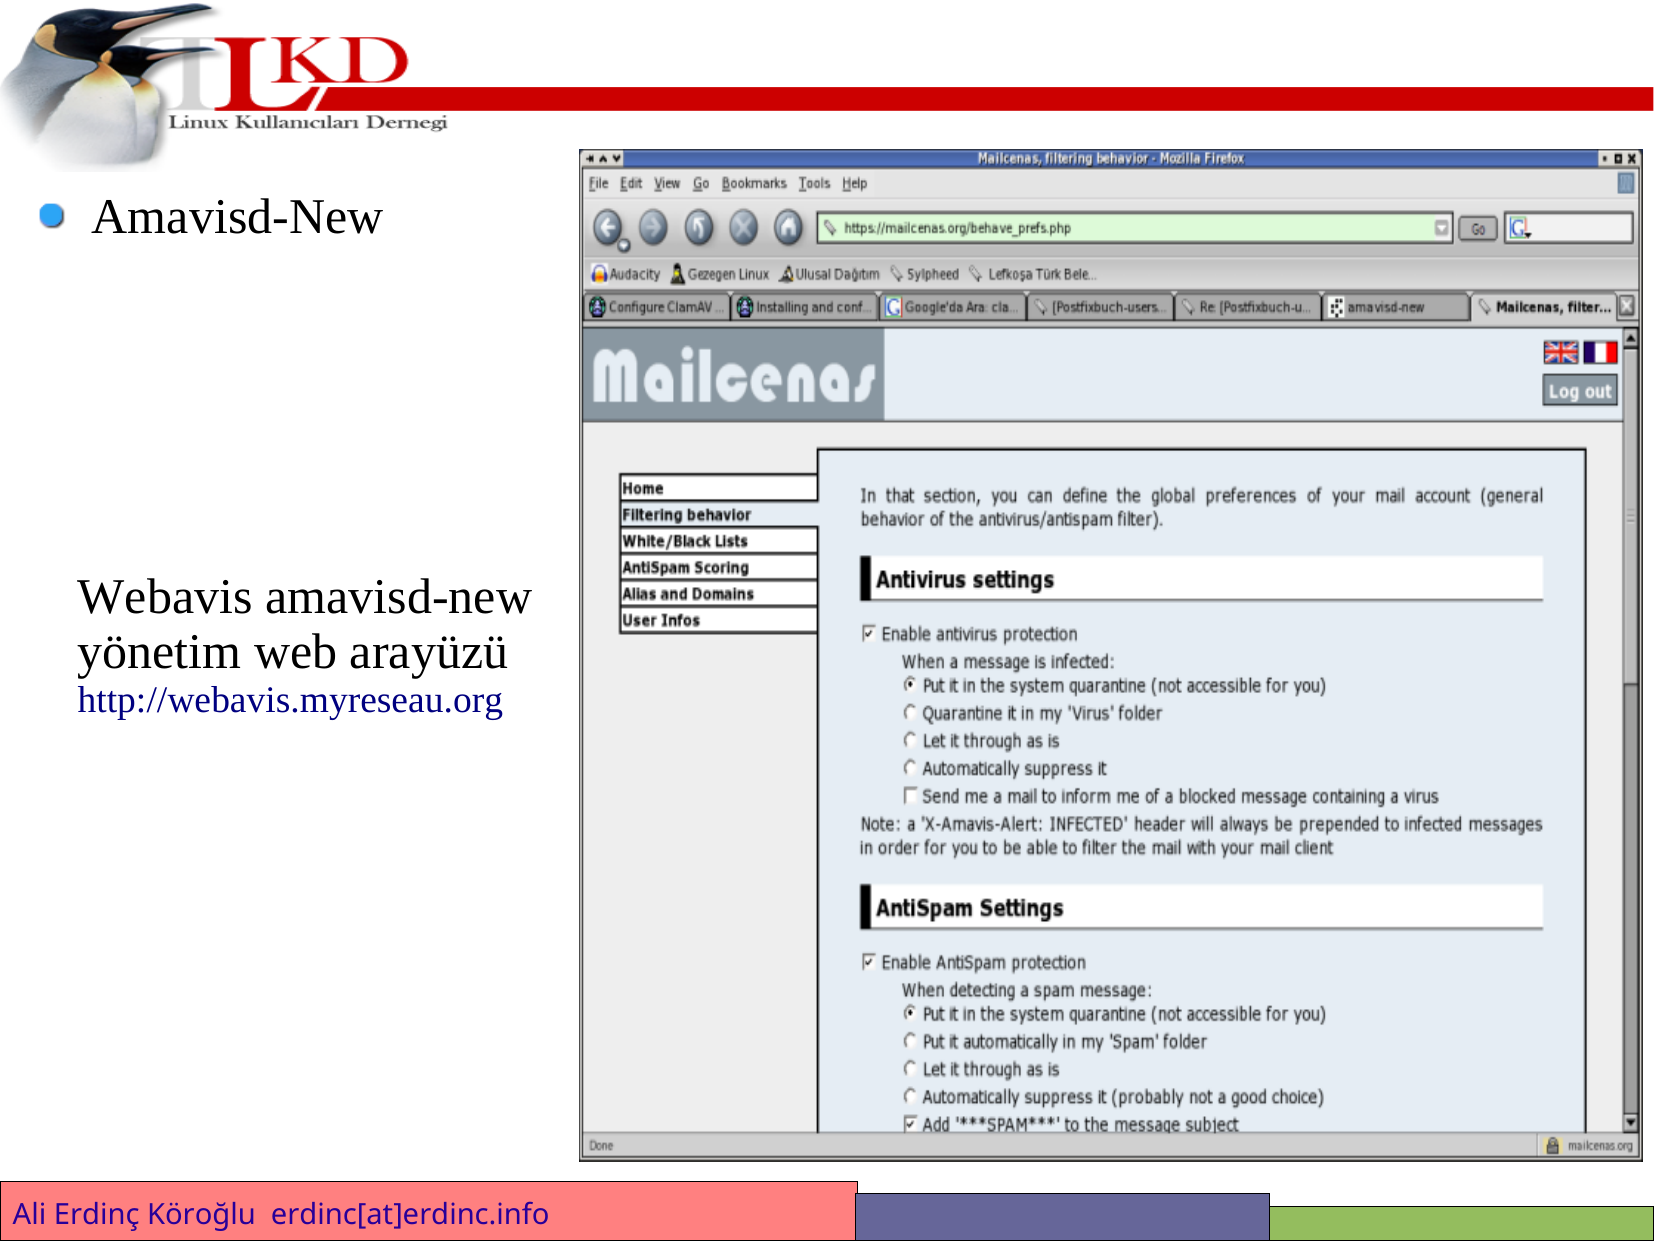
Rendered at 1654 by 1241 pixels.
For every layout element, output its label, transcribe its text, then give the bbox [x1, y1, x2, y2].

picture [0, 0, 1654, 1163]
text_box Webavis amavisd-new yönetim web arayüzü http://webavis.myreseau.org [77, 568, 533, 722]
text_box Ali Erdinç Köroğlu erdinc[at]erdinc.info http://www.erdinc.info [12, 1193, 852, 1233]
text_box Amavisd-New [38, 188, 439, 250]
text_box [0, 1181, 1654, 1241]
